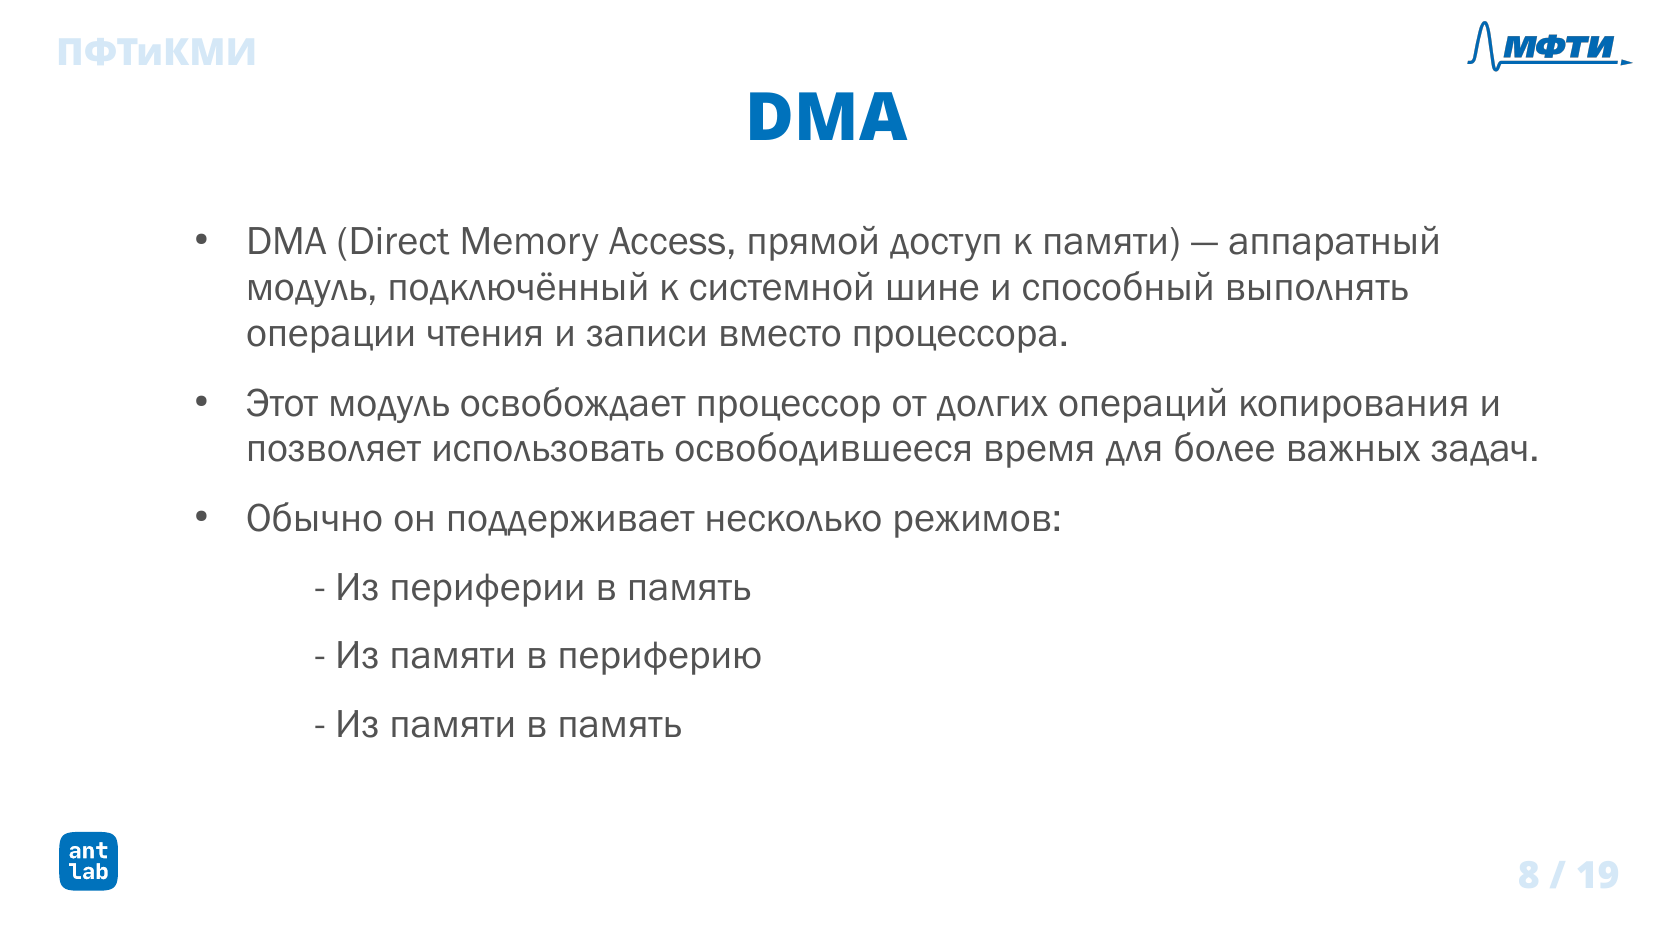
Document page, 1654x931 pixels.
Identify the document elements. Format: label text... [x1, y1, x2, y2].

picture [1446, 0, 1654, 93]
list DMA (Direct Memory Access, прямой доступ к памяти) — аппаратный модуль, подключённый к системной шине и способный выполнять операции чтения и записи вместо процессора. Этот модуль освобождает процессор от долгих операций копирования и позволяет использовать освободившееся время для более важных задач. Обычно он поддерживает несколько режимов: - Из периферии в память - Из памяти в периферию - Из памяти в память [177, 217, 1571, 758]
title DMA [82, 20, 1571, 209]
